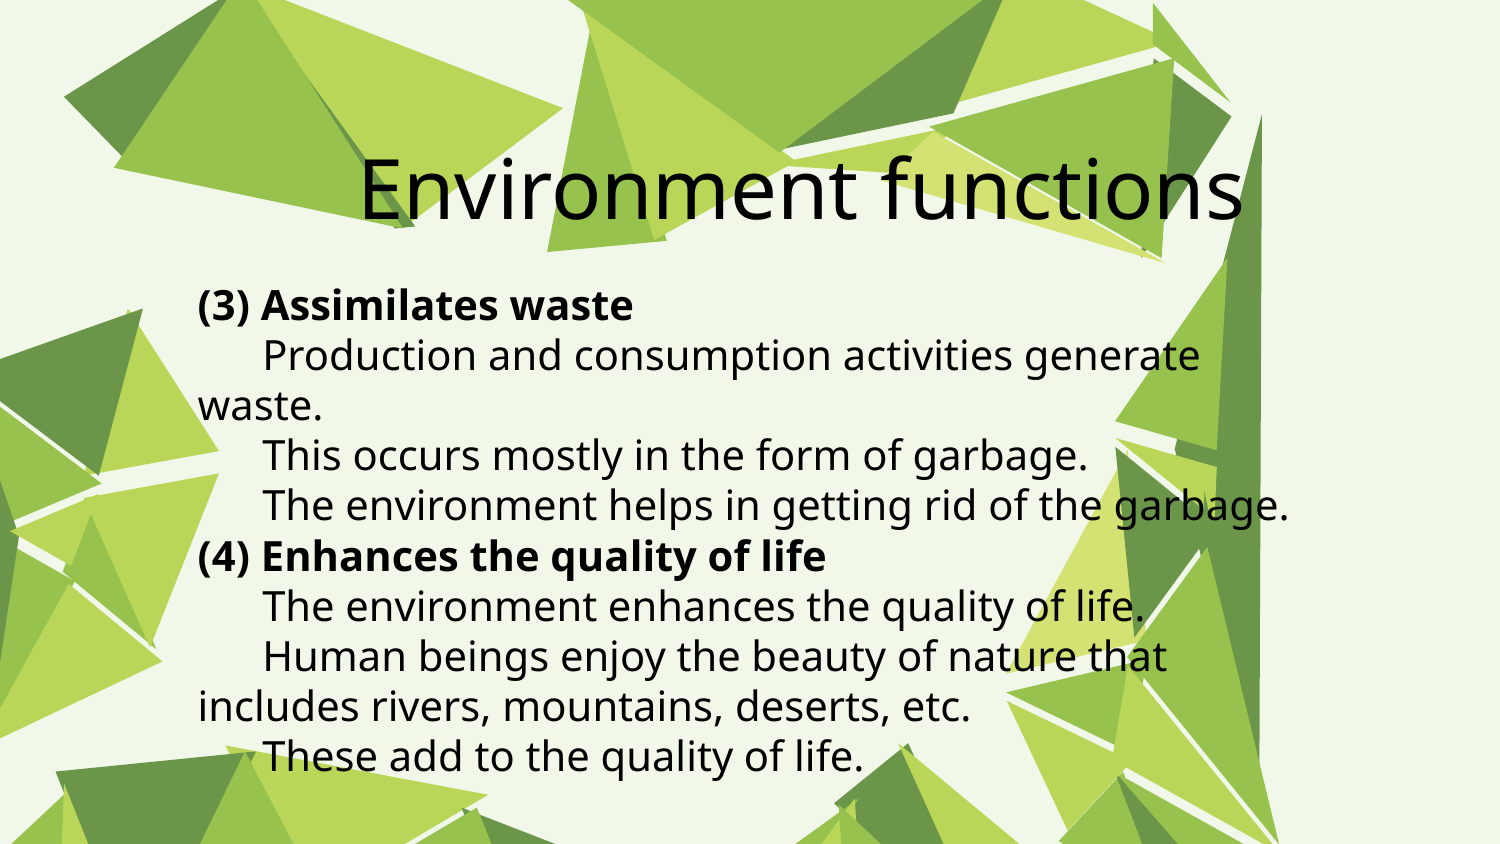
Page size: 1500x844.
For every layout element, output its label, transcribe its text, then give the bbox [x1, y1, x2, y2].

subtitle (3) Assimilates waste Production and consumption activities generate waste. This occurs mostly in the form of garbage. The environment helps in getting rid of the garbage. (4) Enhances the quality of life The environment enhances the quality of life. Human beings enjoy the beauty of nature that includes rivers, mountains, deserts, etc. These add to the quality of life. [182, 264, 1318, 754]
title Environment functions [259, 121, 1345, 232]
